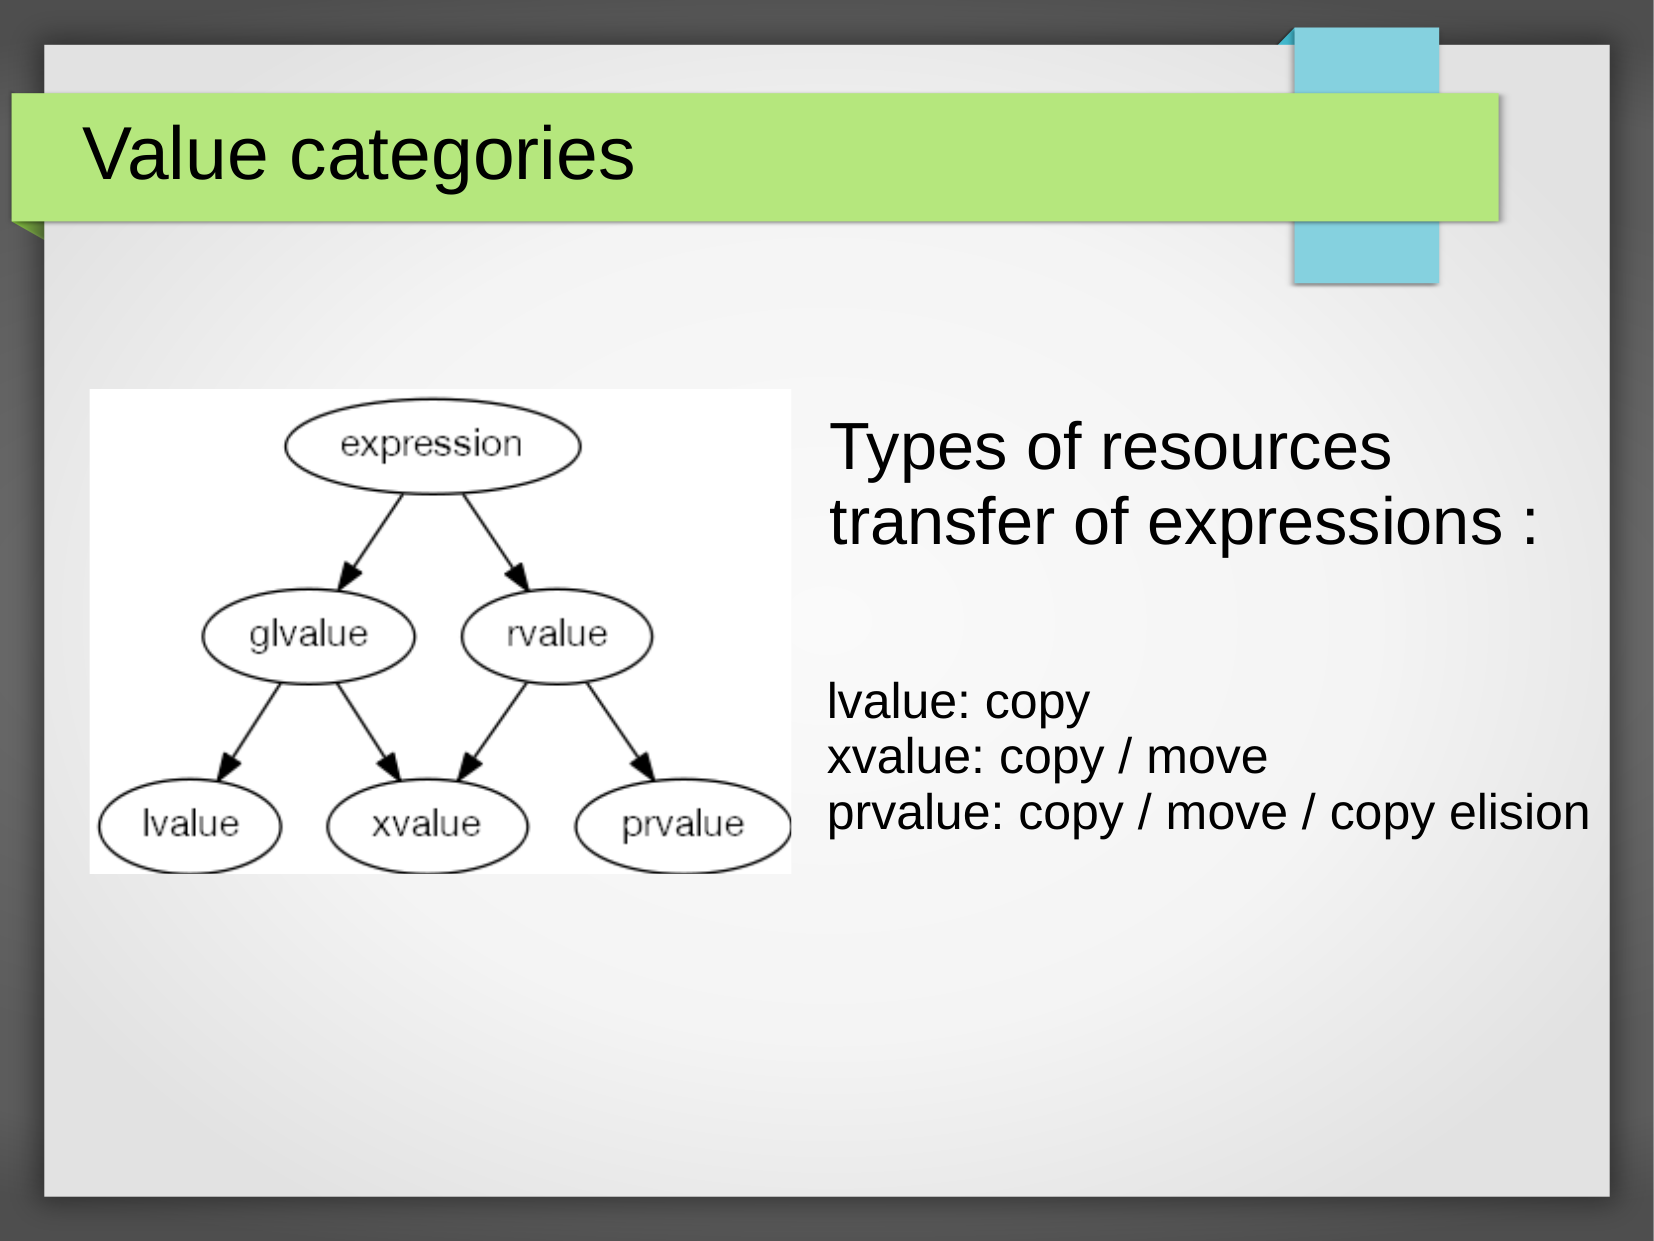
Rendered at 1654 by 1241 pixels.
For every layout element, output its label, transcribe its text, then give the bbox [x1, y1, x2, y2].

title Value categories [82, 94, 1264, 213]
picture [0, 0, 1654, 1241]
text_box Types of resources transfer of expressions : [814, 401, 1583, 641]
subtitle lvalue: copy xvalue: copy / move prvalue: copy / move / copy elision [826, 615, 1595, 898]
